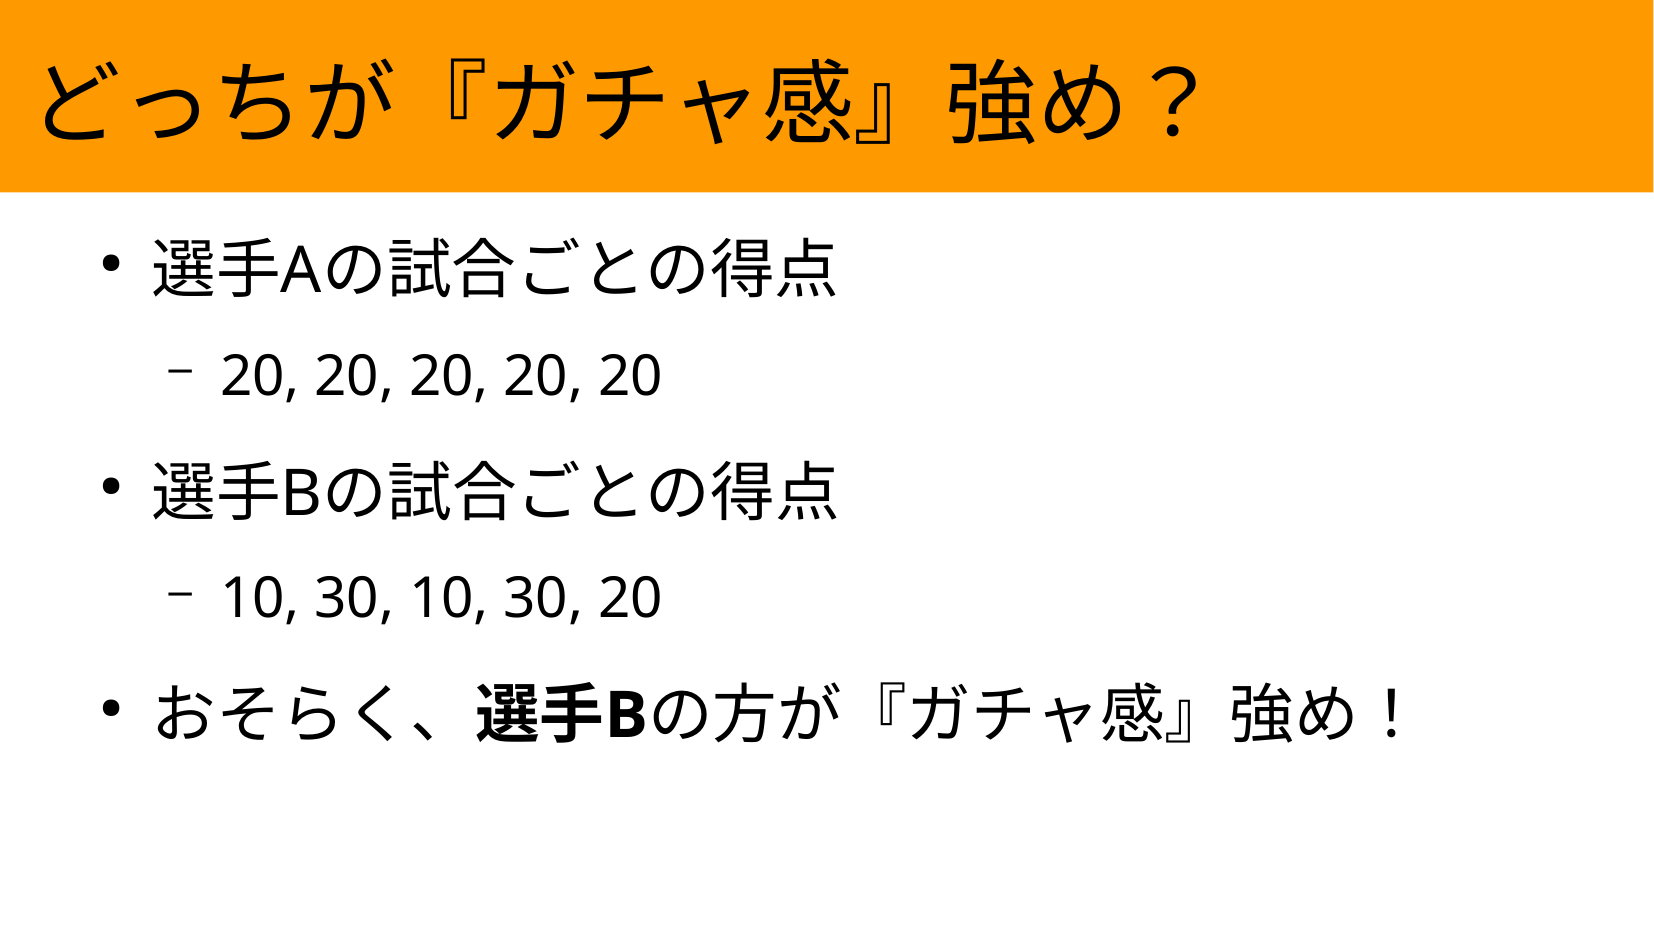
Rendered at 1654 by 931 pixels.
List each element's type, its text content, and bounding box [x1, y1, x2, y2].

list 選手Aの試合ごとの得点 20, 20, 20, 20, 20 選手Bの試合ごとの得点 10, 30, 10, 30, 20 おそらく、選手Bの方が『ガチャ感』強め！ [82, 217, 1571, 758]
title どっちが『ガチャ感』強め？ [0, 0, 1654, 193]
